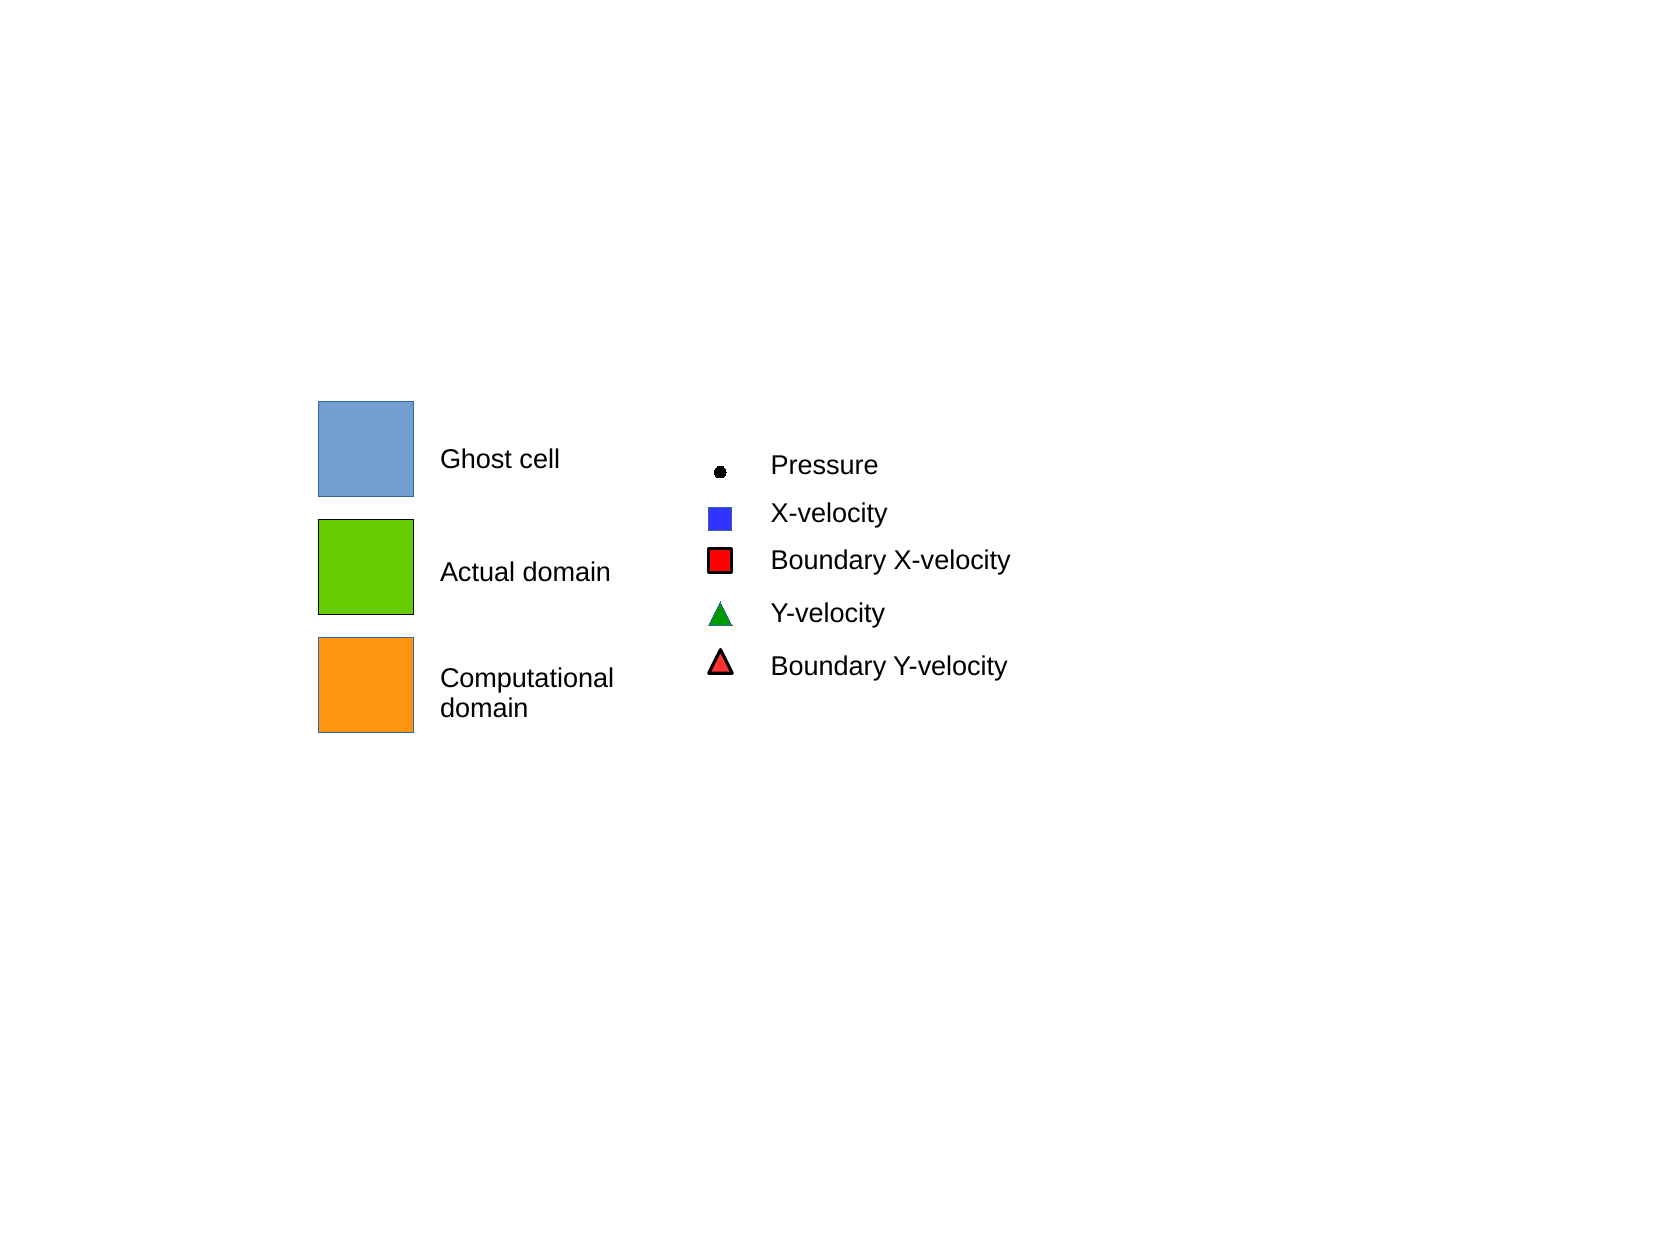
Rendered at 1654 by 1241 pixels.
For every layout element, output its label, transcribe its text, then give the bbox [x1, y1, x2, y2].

text_box Computational domain [425, 655, 638, 731]
text_box [318, 519, 414, 615]
text_box Y-velocity [755, 590, 969, 636]
text_box X-velocity [755, 490, 969, 536]
text_box [318, 401, 414, 497]
text_box [714, 466, 727, 478]
text_box Boundary X-velocity [755, 537, 1087, 583]
text_box Boundary Y-velocity [755, 643, 1028, 689]
text_box [708, 649, 733, 674]
text_box Ghost cell [425, 437, 638, 483]
text_box Pressure [755, 442, 969, 489]
text_box Actual domain [425, 549, 638, 595]
text_box [708, 601, 733, 626]
text_box [318, 637, 414, 733]
text_box [708, 507, 732, 531]
text_box [708, 548, 732, 573]
